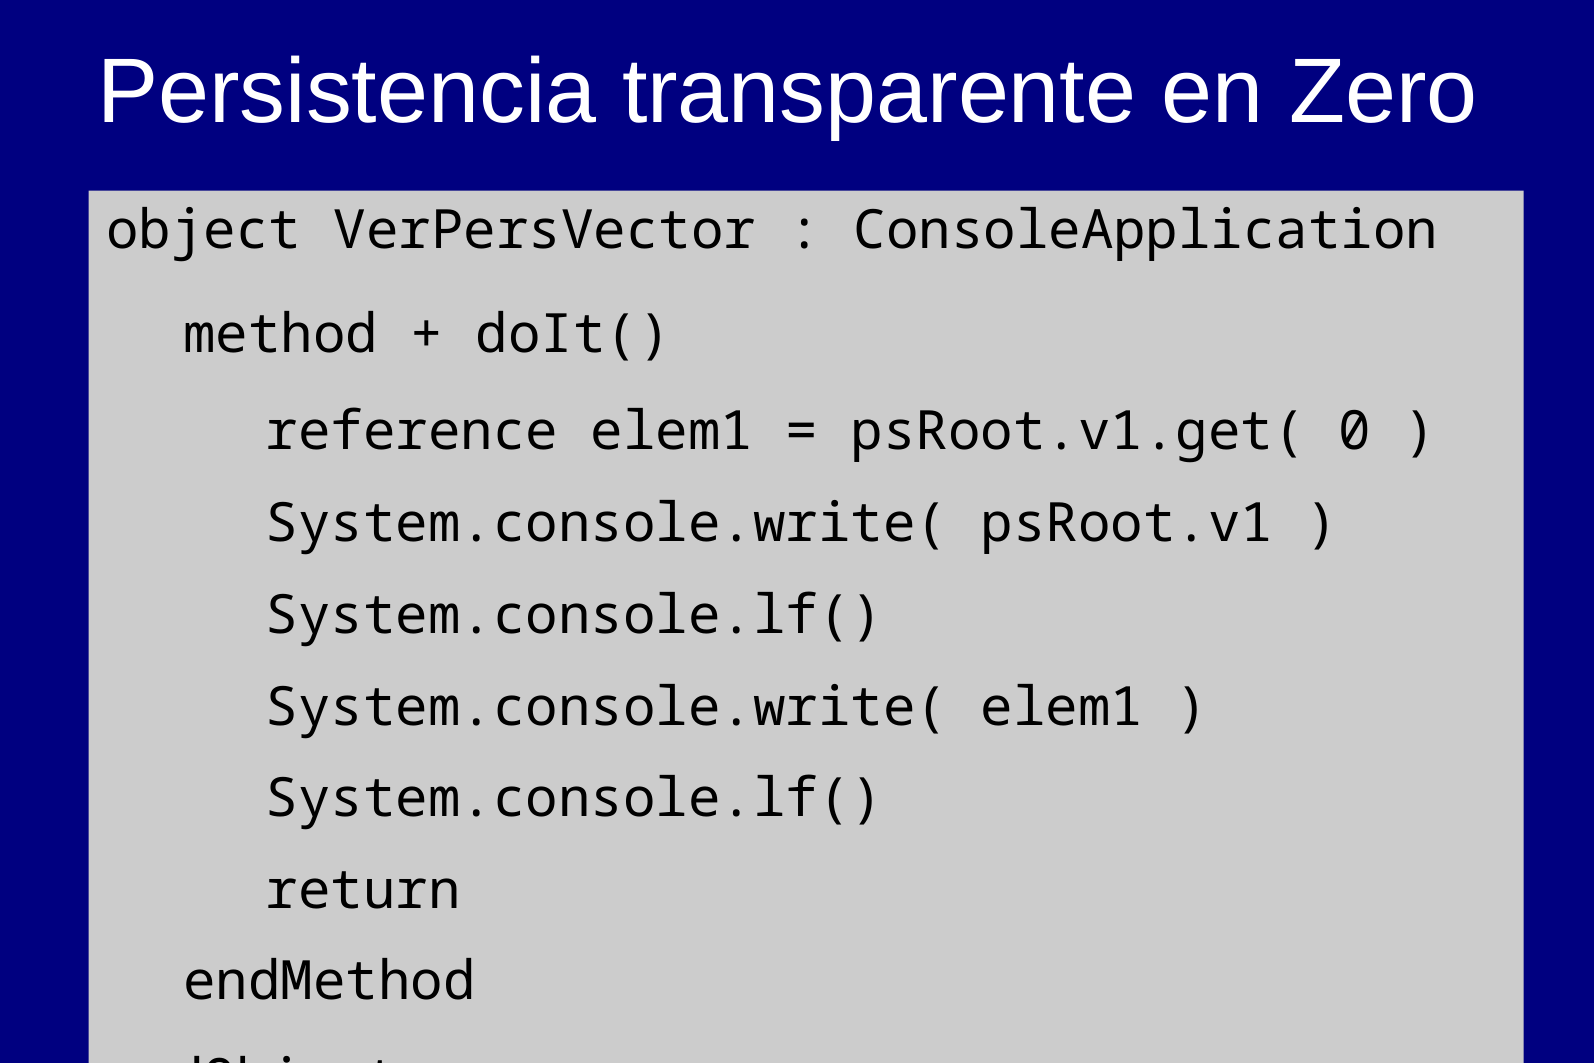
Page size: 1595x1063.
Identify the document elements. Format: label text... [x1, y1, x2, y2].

title Persistencia transparente en Zero [70, 39, 1506, 142]
list object VerPersVector : ConsoleApplication method + doIt() reference elem1 = psRoot.v1.get( 0 ) System.console.write( psRoot.v1 ) System.console.lf() System.console.write( elem1 ) System.console.lf() return endMethod endObject [88, 190, 1524, 1035]
